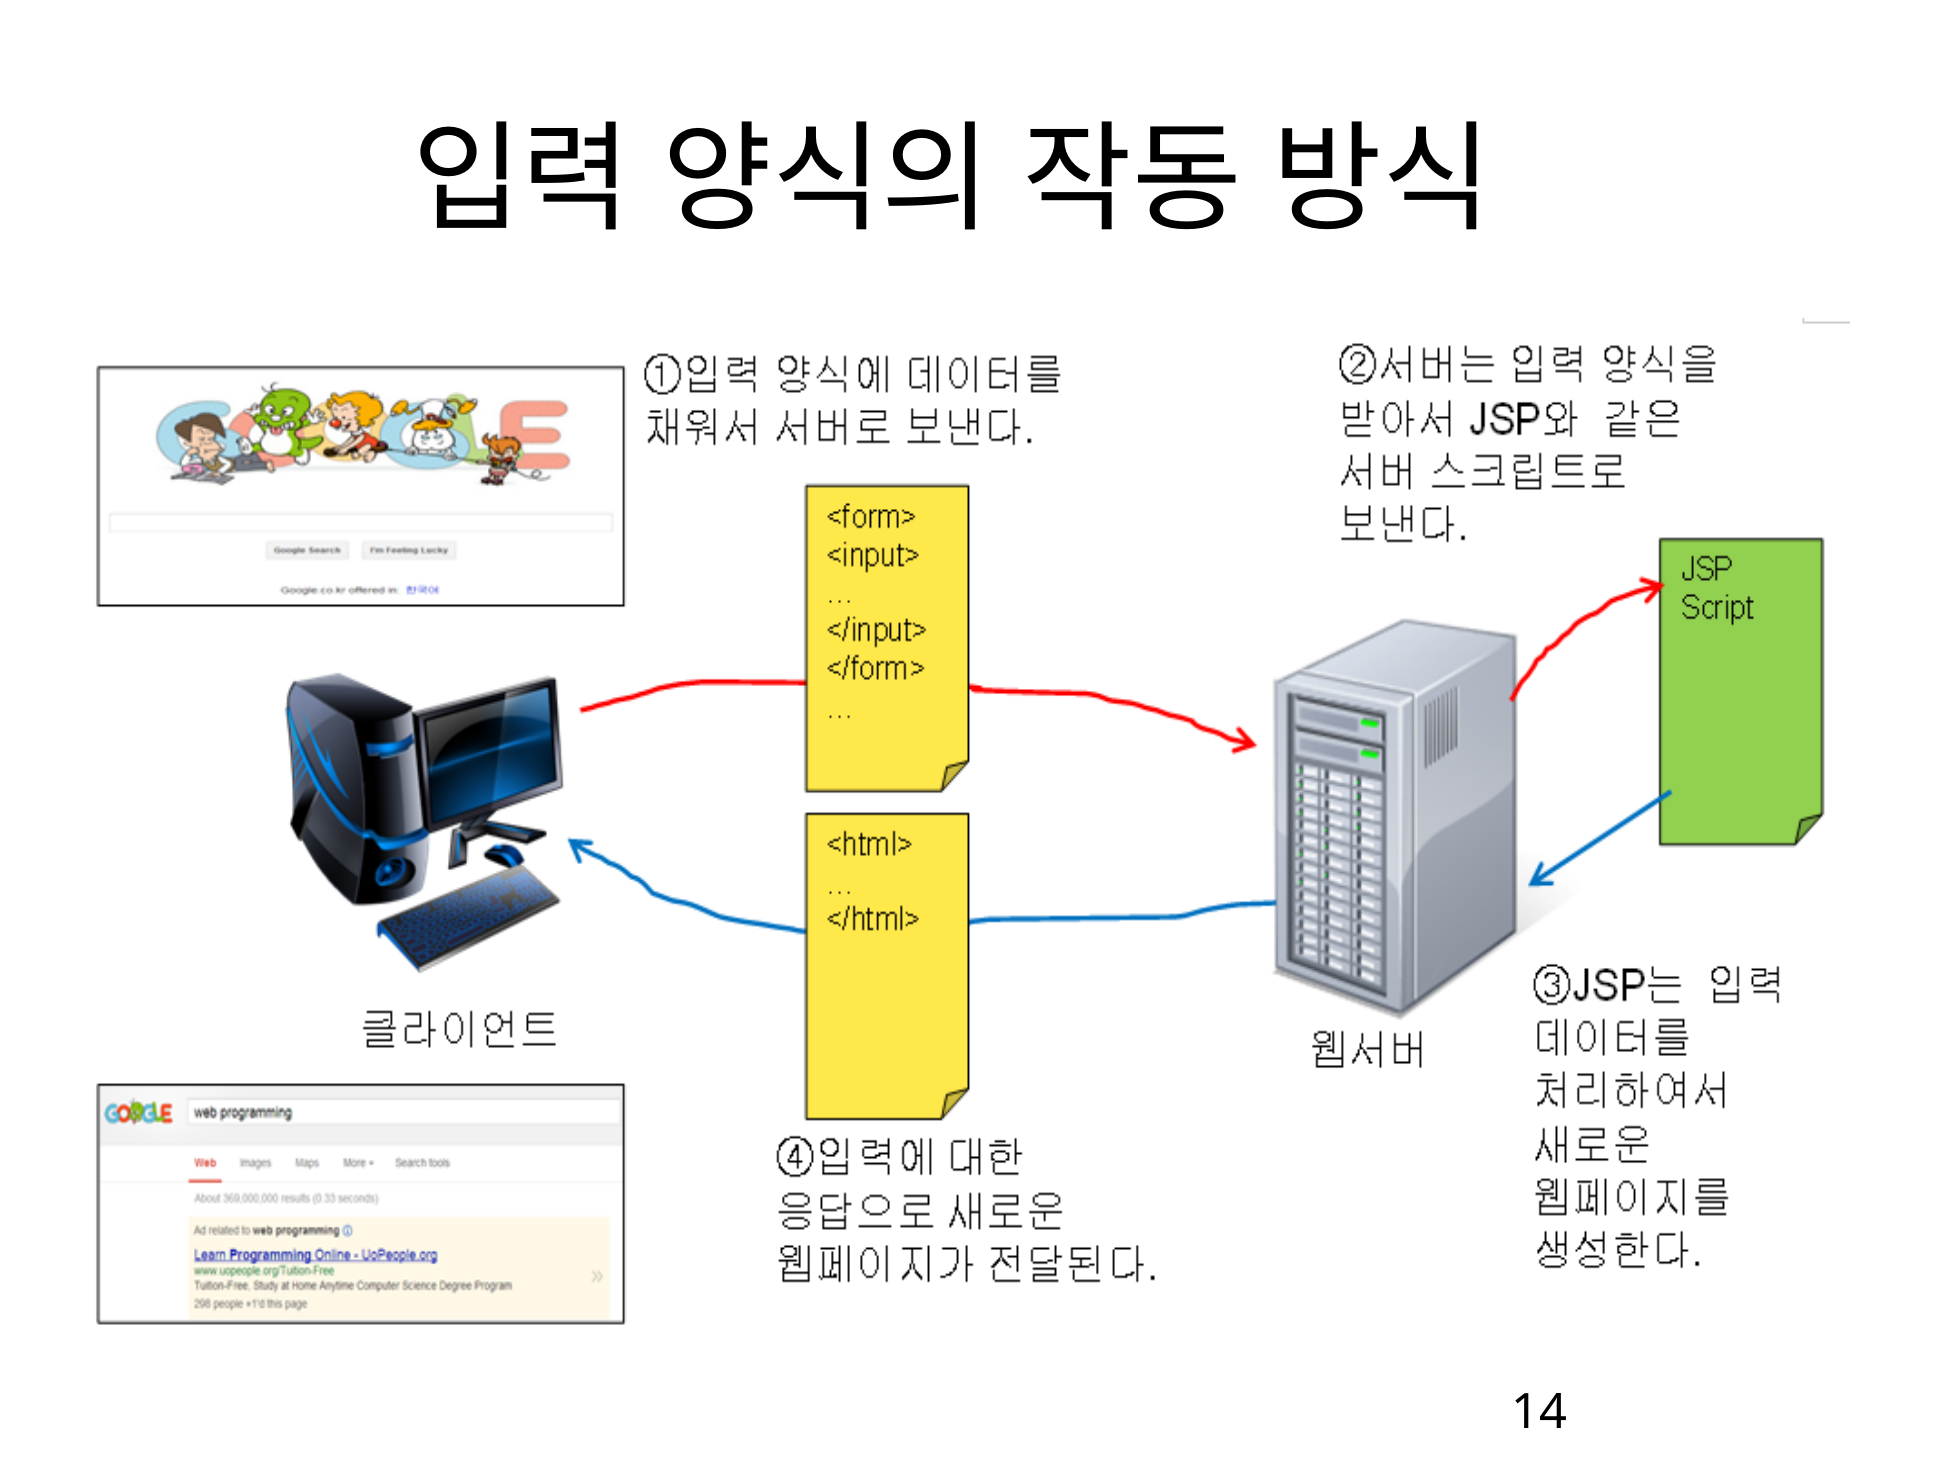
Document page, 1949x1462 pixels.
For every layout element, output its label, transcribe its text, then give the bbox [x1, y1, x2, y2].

picture [75, 318, 1850, 1342]
slide_number <숫자> [1496, 1372, 1899, 1462]
title 입력 양식의 작동 방식 [156, 92, 1749, 255]
